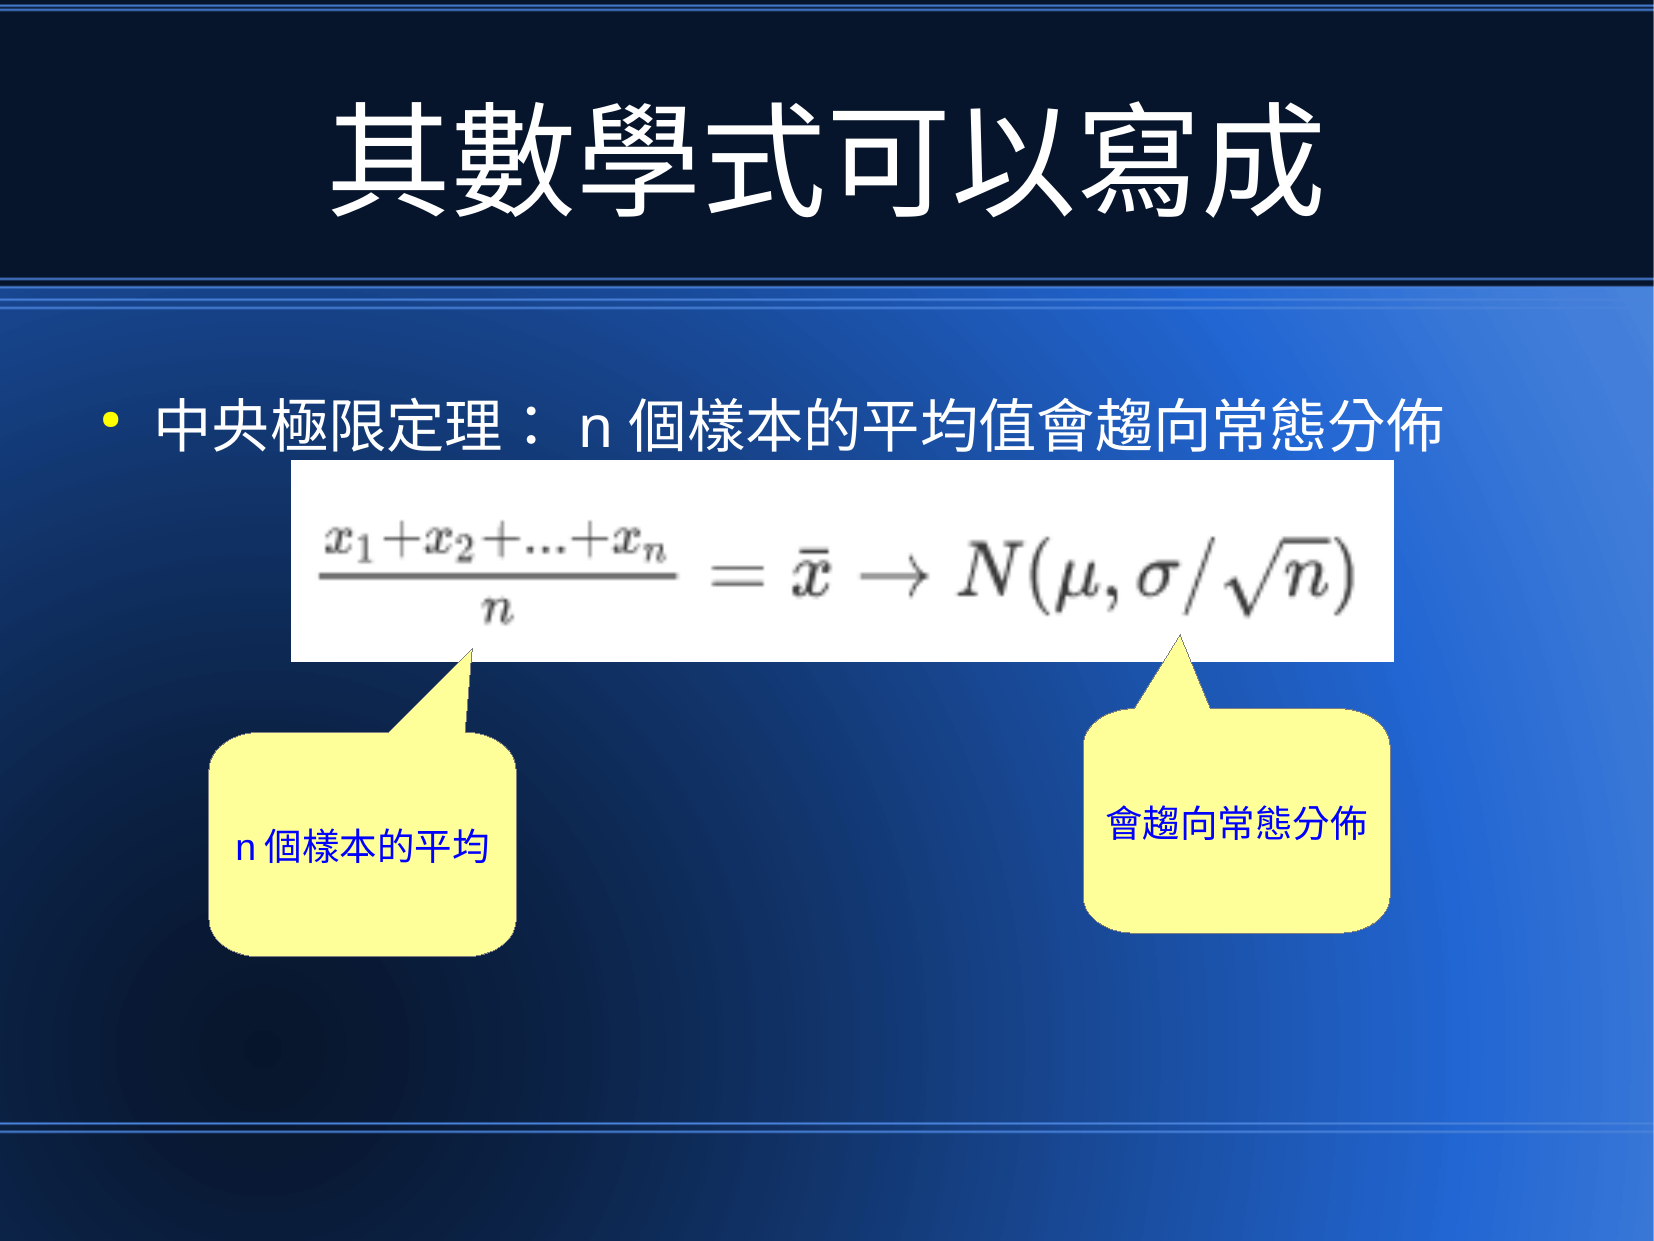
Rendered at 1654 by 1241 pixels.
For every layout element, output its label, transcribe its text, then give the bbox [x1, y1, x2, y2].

text_box 中央極限定理：n個樣本的平均值會趨向常態分佈 [82, 337, 1642, 563]
text_box n個樣本的平均 [208, 648, 517, 957]
picture [0, 0, 1654, 1241]
text_box 會趨向常態分佈 [1083, 634, 1391, 934]
title 其數學式可以寫成 [82, 49, 1571, 257]
